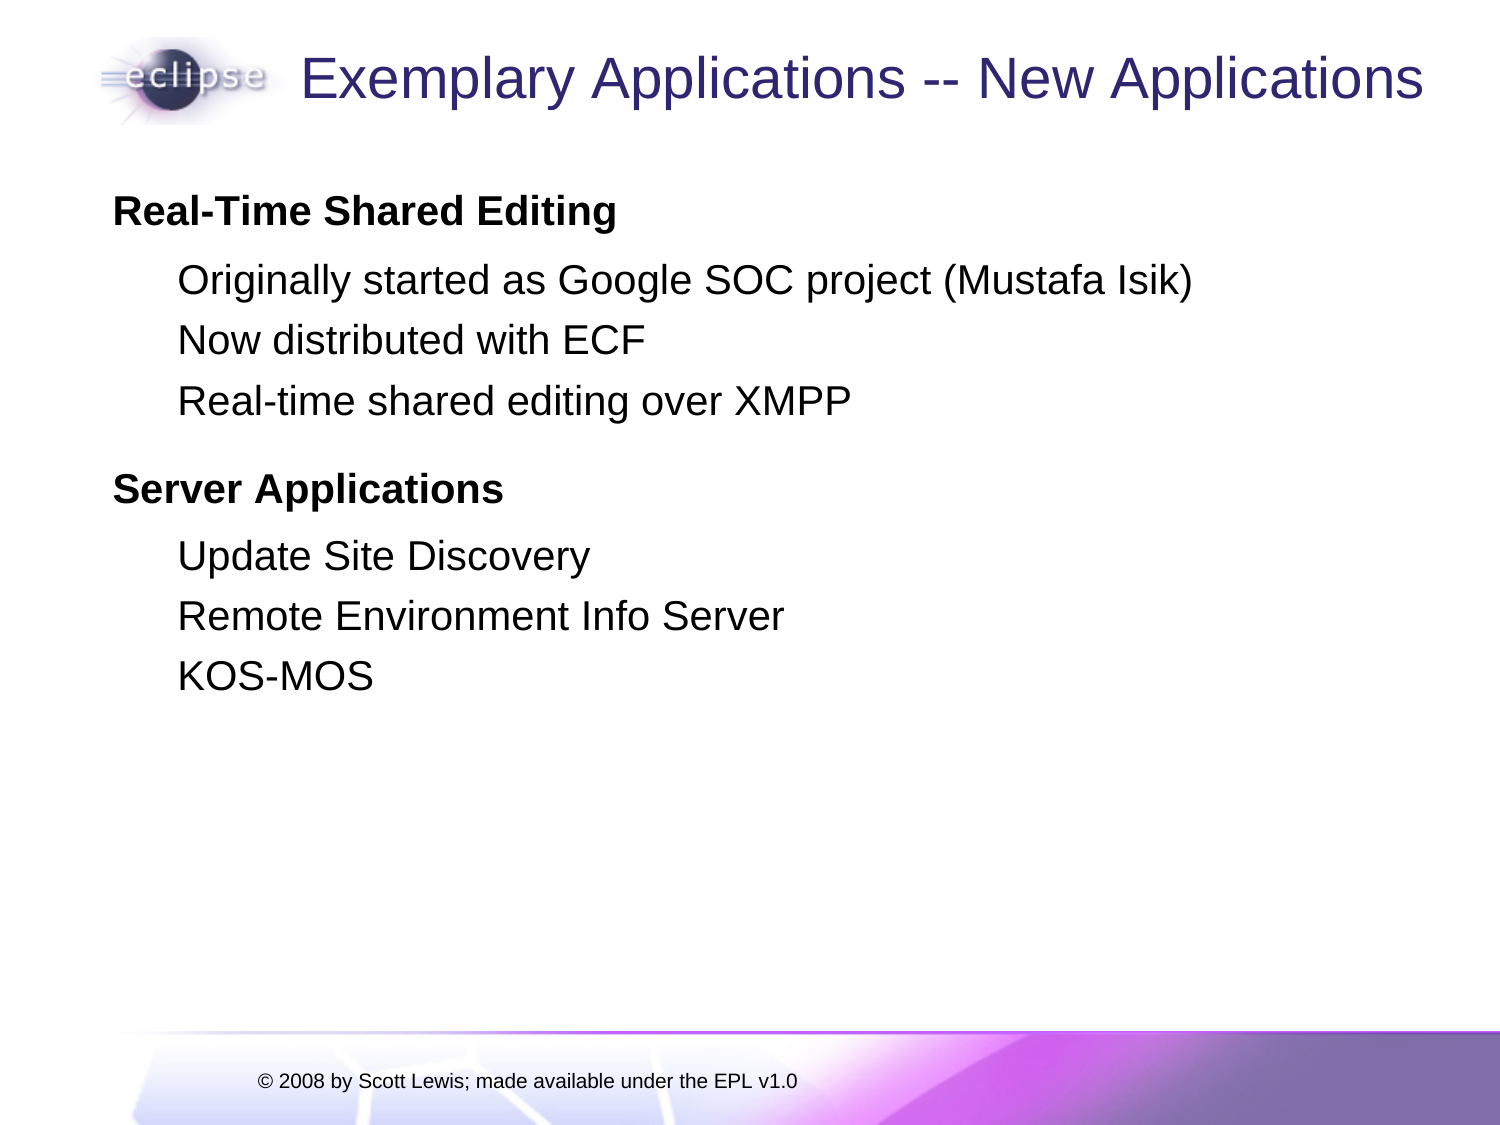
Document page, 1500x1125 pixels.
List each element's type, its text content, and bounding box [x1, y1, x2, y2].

picture [75, 37, 299, 125]
list Real-Time Shared Editing Originally started as Google SOC project (Mustafa Isik)‏ Now distributed with ECF Real-time shared editing over XMPP Server Applications Update Site Discovery Remote Environment Info Server KOS-MOS [112, 187, 1388, 1013]
picture [0, 1031, 1500, 1125]
title Exemplary Applications -- New Applications [299, 47, 1463, 113]
